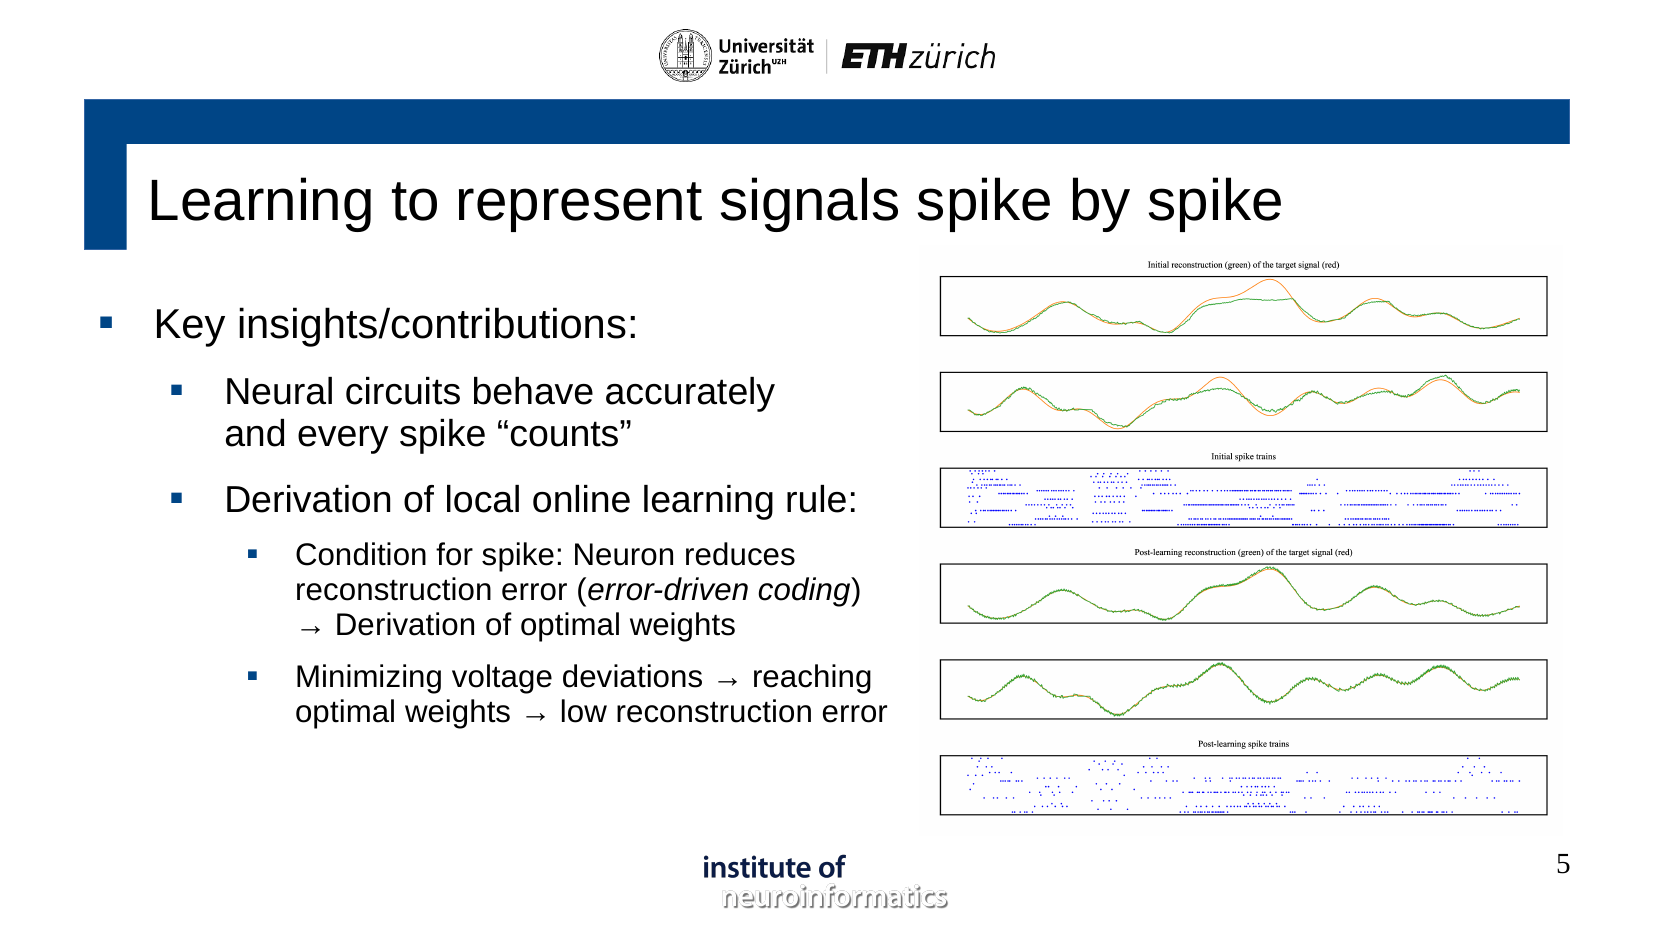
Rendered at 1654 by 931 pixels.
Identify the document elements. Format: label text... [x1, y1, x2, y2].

picture [702, 852, 951, 911]
title Learning to represent signals spike by spike [147, 135, 1336, 266]
list Key insights/contributions: Neural circuits behave accurately and every spike “counts” Derivation of local online learning rule: Condition for spike: Neuron reduces reconstruction error (error-driven coding) → Derivation of optimal weights Minimizing voltage deviations → reaching optimal weights → low reconstruction error [82, 300, 1571, 840]
picture [659, 29, 995, 82]
picture [919, 245, 1563, 836]
